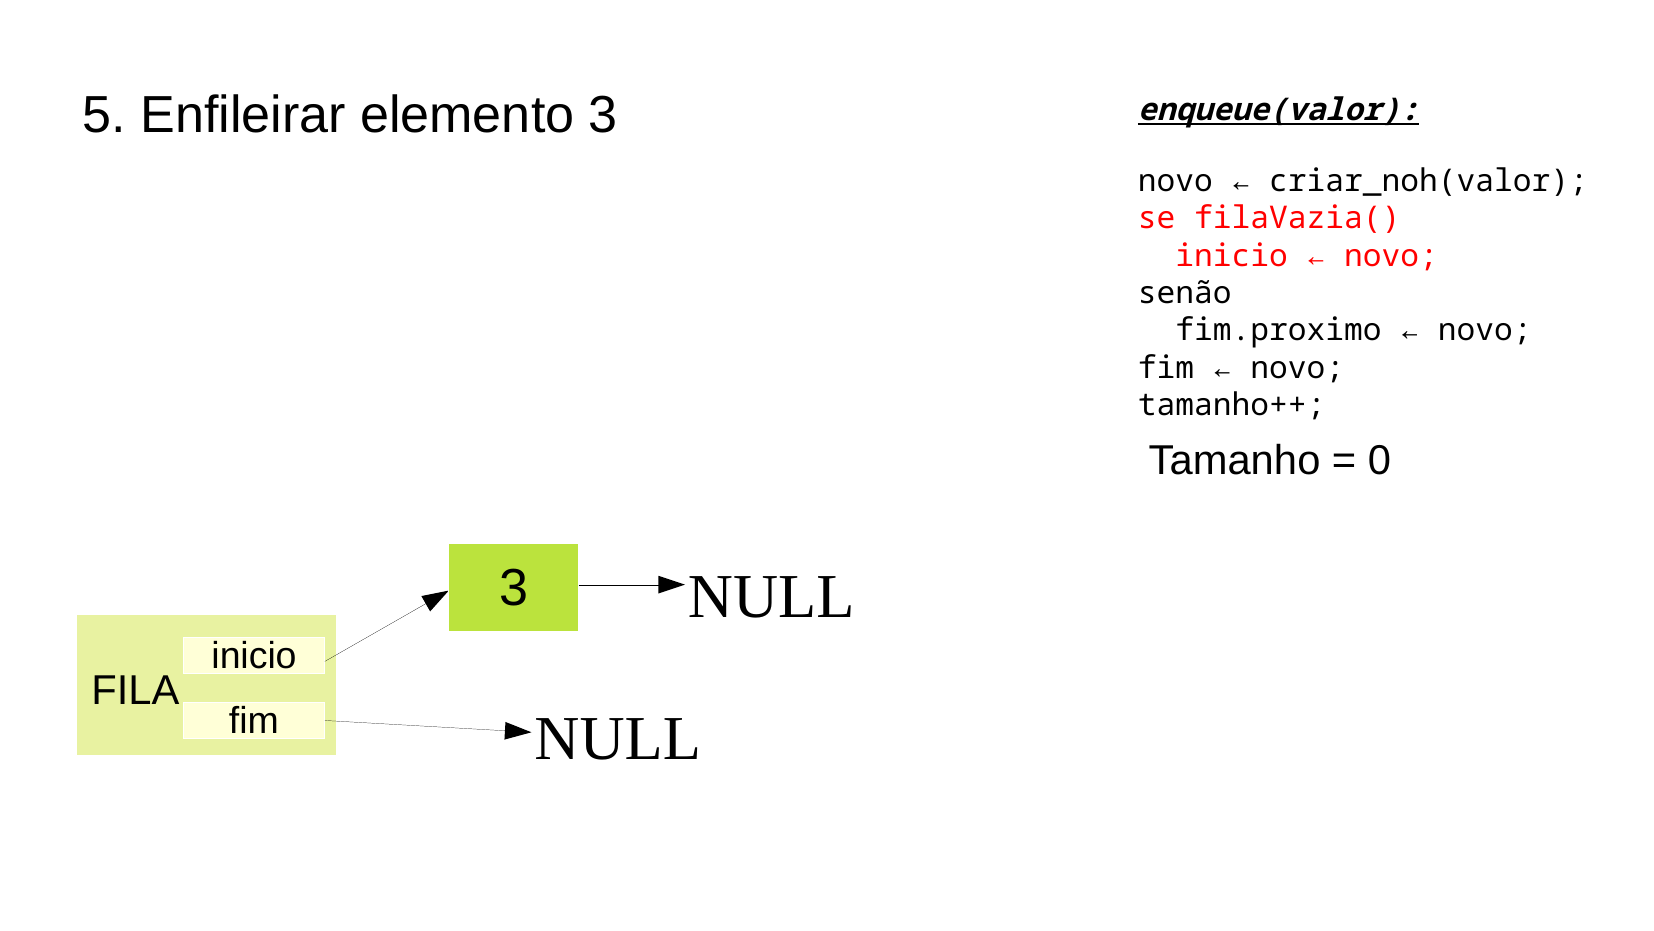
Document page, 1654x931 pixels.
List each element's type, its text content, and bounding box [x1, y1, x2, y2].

text_box FILA [76, 659, 195, 721]
text_box NULL [673, 554, 875, 632]
text_box 3 [448, 543, 579, 632]
text_box NULL [519, 696, 721, 775]
text_box [76, 614, 337, 660]
text_box [195, 656, 337, 721]
text_box enqueue(valor): novo ← criar_noh(valor); se filaVazia() inicio ← novo; senão fim.proximo ← novo; fim ← novo; tamanho++; [1123, 81, 1613, 430]
text_box inicio [183, 637, 325, 674]
text_box Tamanho = 0 [1133, 429, 1418, 491]
text_box [76, 721, 337, 756]
title 5. Enfileirar elemento 3 [82, 37, 1571, 193]
text_box fim [183, 702, 325, 739]
